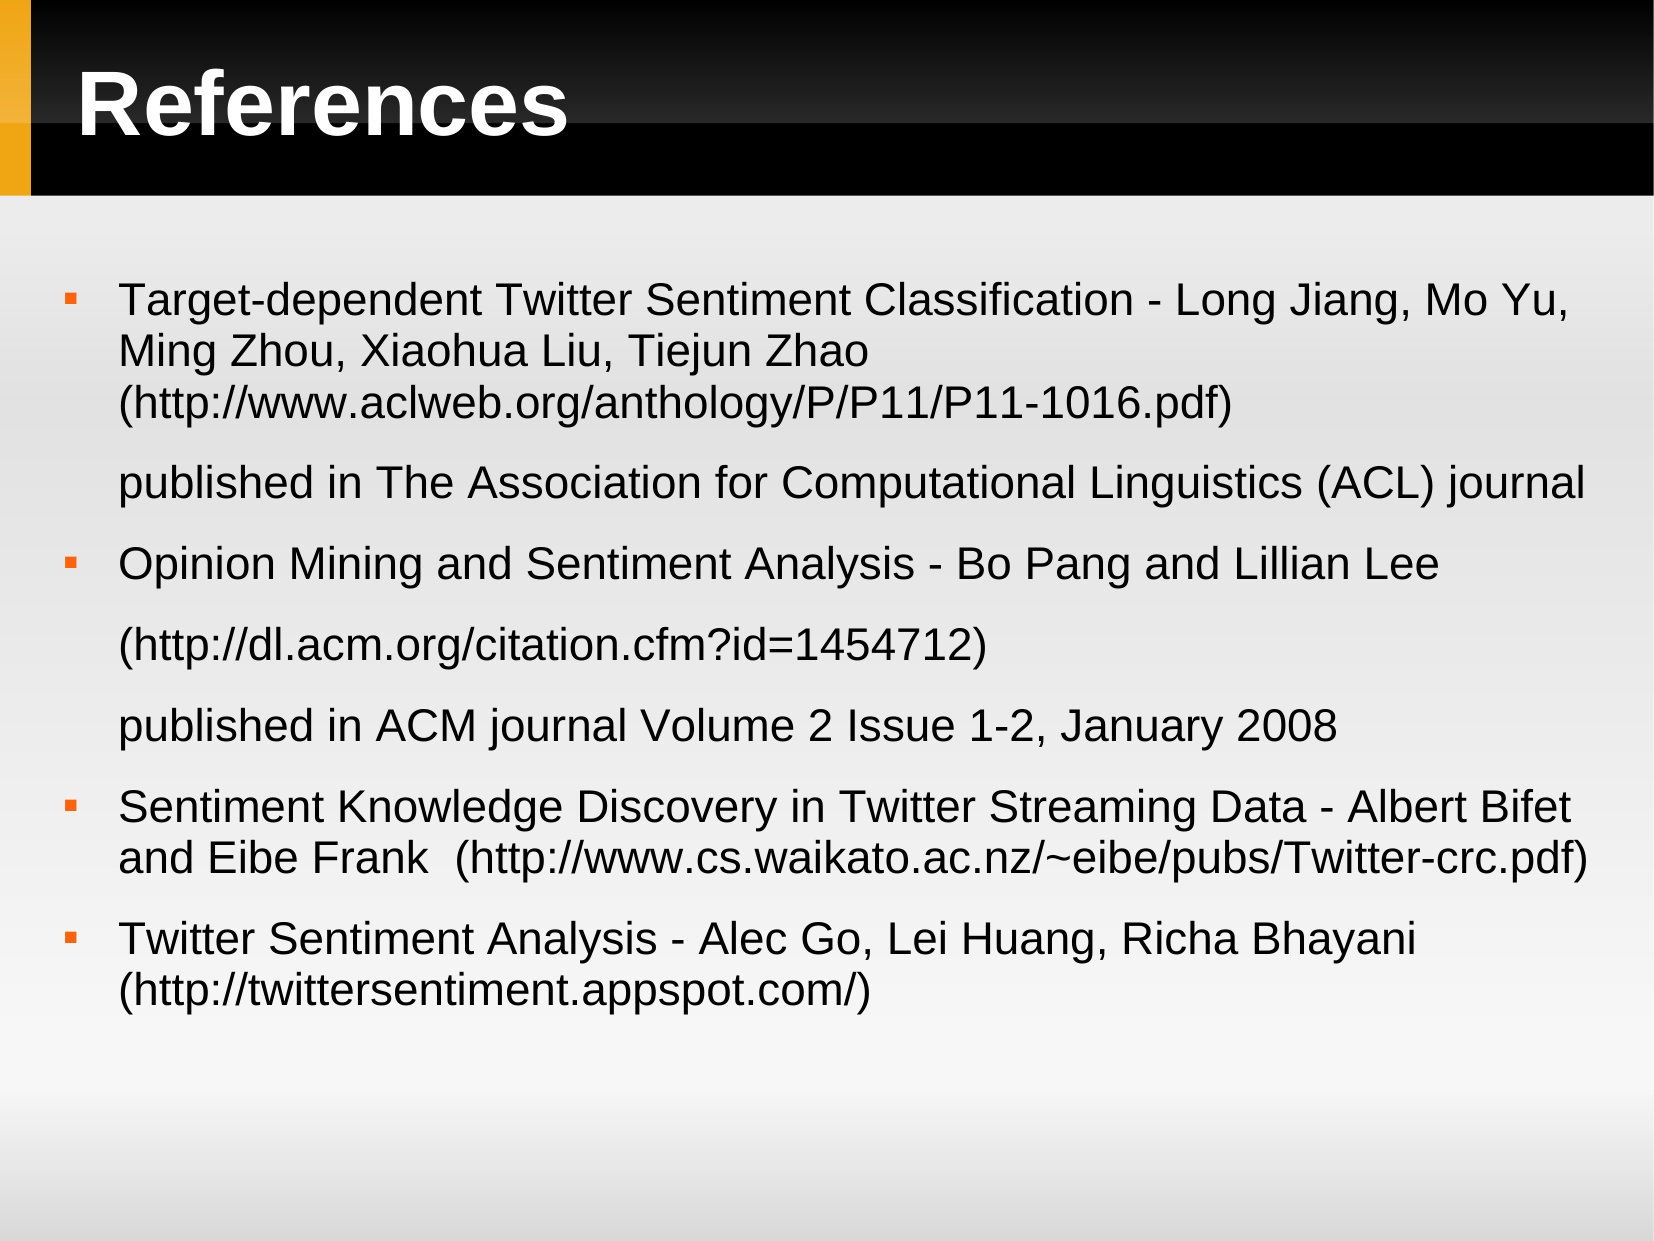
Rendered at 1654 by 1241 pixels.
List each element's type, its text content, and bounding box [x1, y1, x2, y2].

list Target-dependent Twitter Sentiment Classification - Long Jiang, Mo Yu, Ming Zhou, Xiaohua Liu, Tiejun Zhao (http://www.aclweb.org/anthology/P/P11/P11-1016.pdf) published in The Association for Computational Linguistics (ACL) journal Opinion Mining and Sentiment Analysis - Bo Pang and Lillian Lee (http://dl.acm.org/citation.cfm?id=1454712) published in ACM journal Volume 2 Issue 1-2, January 2008 Sentiment Knowledge Discovery in Twitter Streaming Data - Albert Bifet and Eibe Frank (http://www.cs.waikato.ac.nz/~eibe/pubs/Twitter-crc.pdf) Twitter Sentiment Analysis - Alec Go, Lei Huang, Richa Bhayani (http://twittersentiment.appspot.com/) [47, 274, 1595, 1093]
picture [0, 0, 1654, 1241]
title References [76, 0, 1565, 208]
